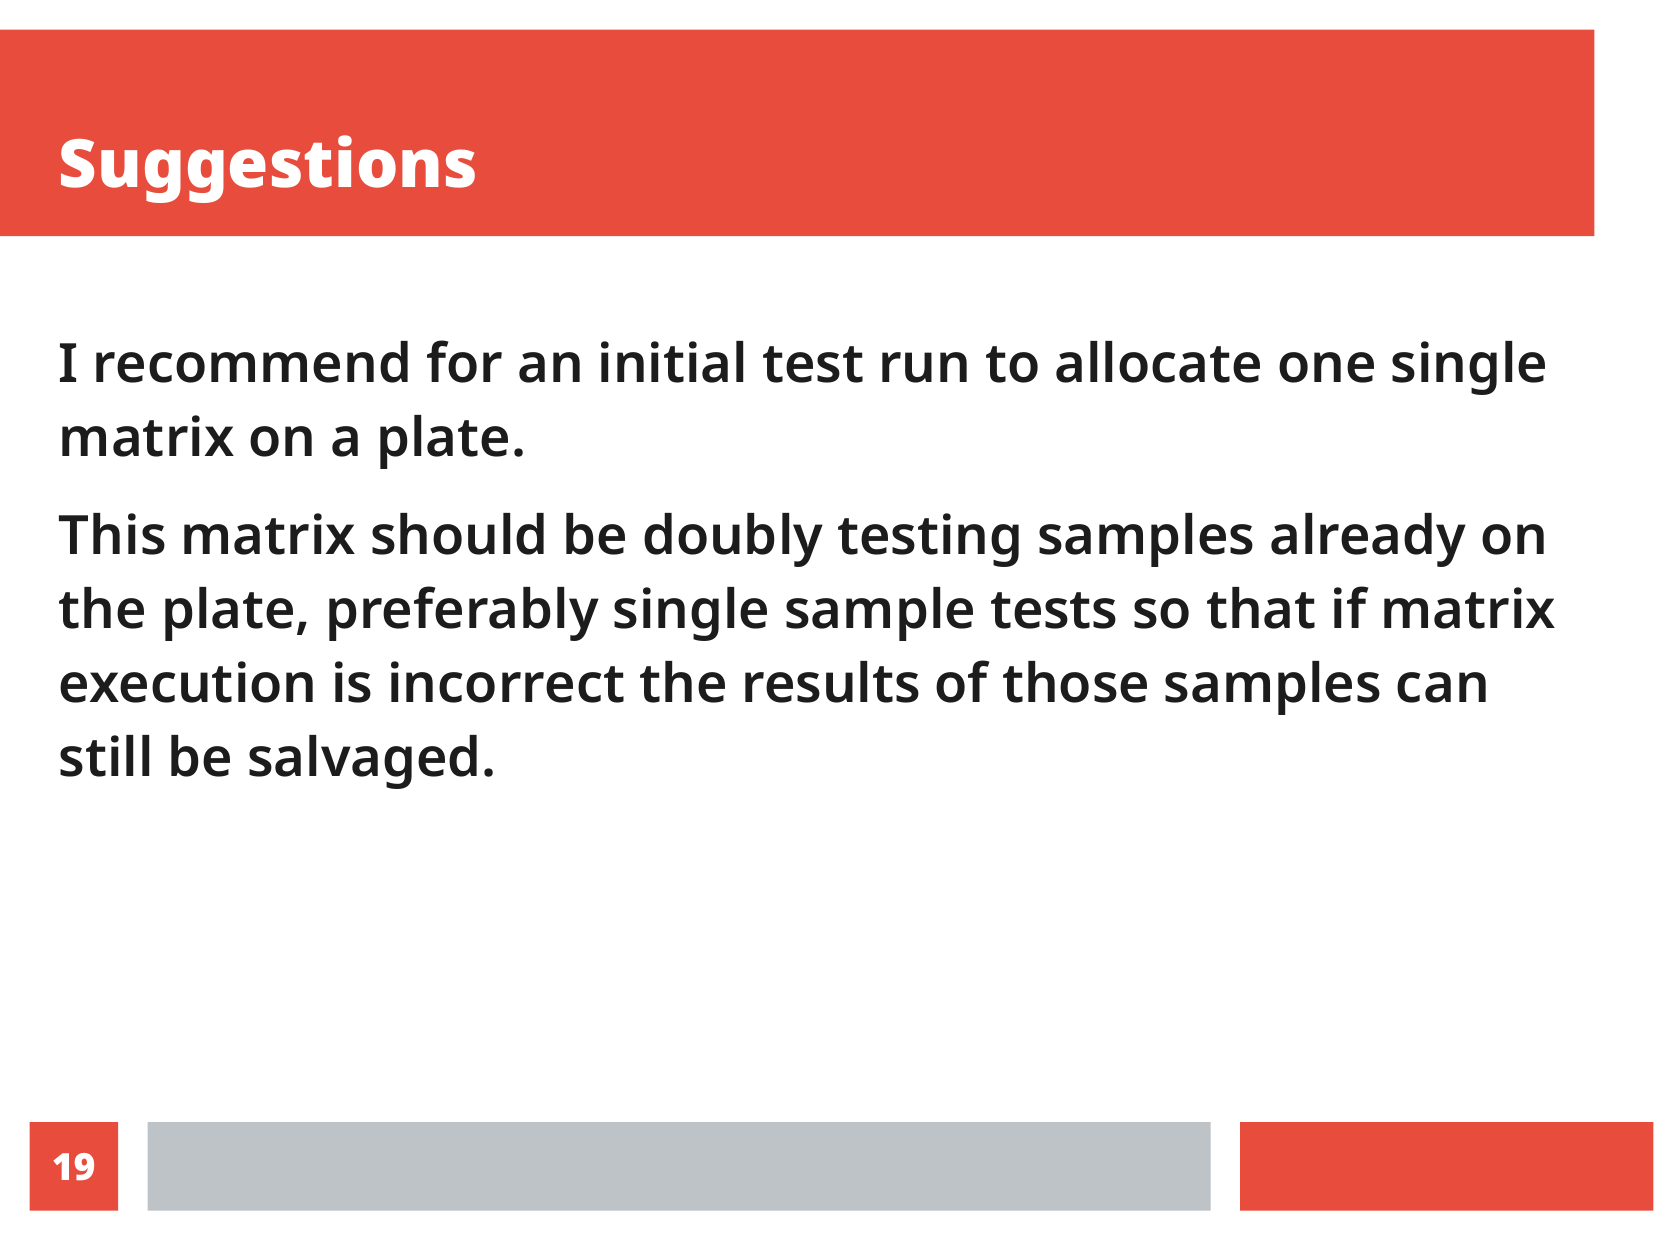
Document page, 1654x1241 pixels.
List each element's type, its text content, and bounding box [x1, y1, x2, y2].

list I recommend for an initial test run to allocate one single matrix on a plate. This matrix should be doubly testing samples already on the plate, preferably single sample tests so that if matrix execution is incorrect the results of those samples can still be salvaged. [59, 324, 1565, 1093]
title Suggestions [59, 59, 1595, 207]
